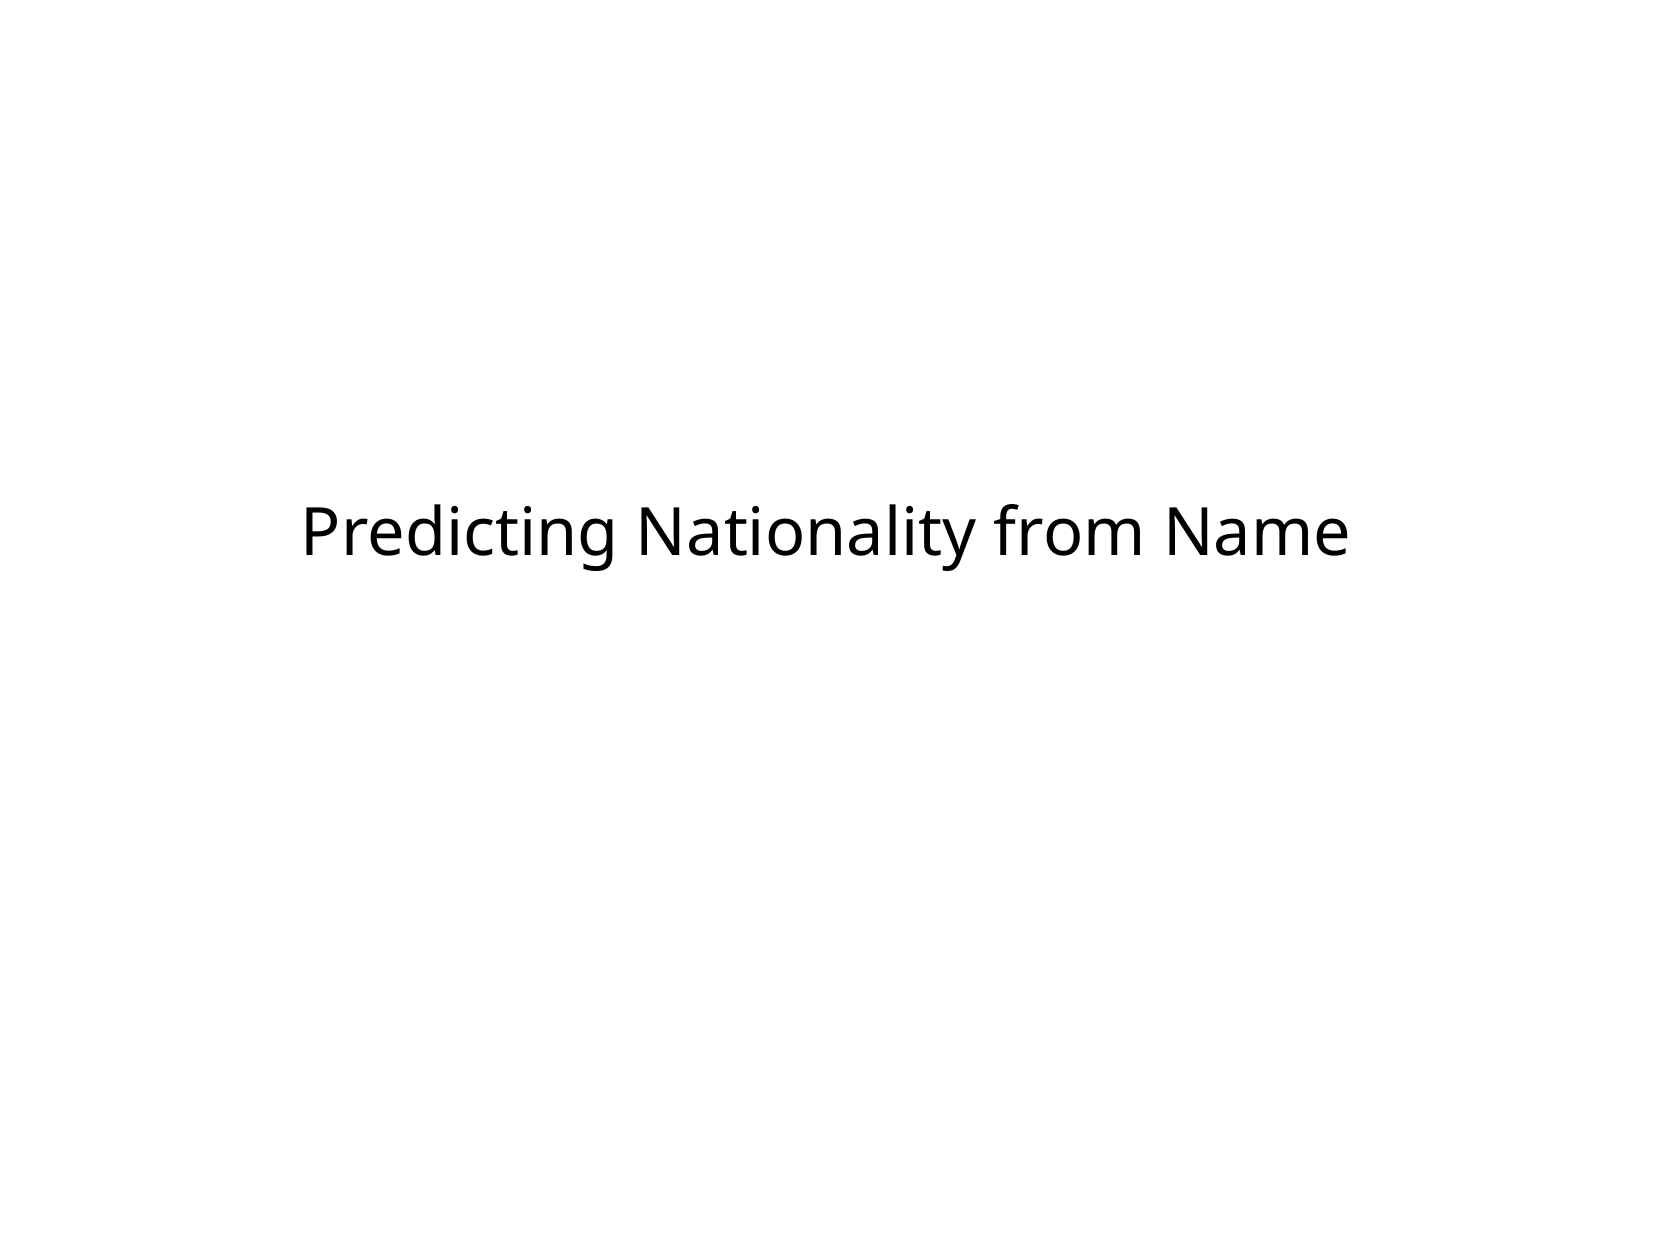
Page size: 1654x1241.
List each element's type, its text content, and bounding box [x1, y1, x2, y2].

subtitle Predicting Nationality from Name [82, 49, 1571, 1010]
